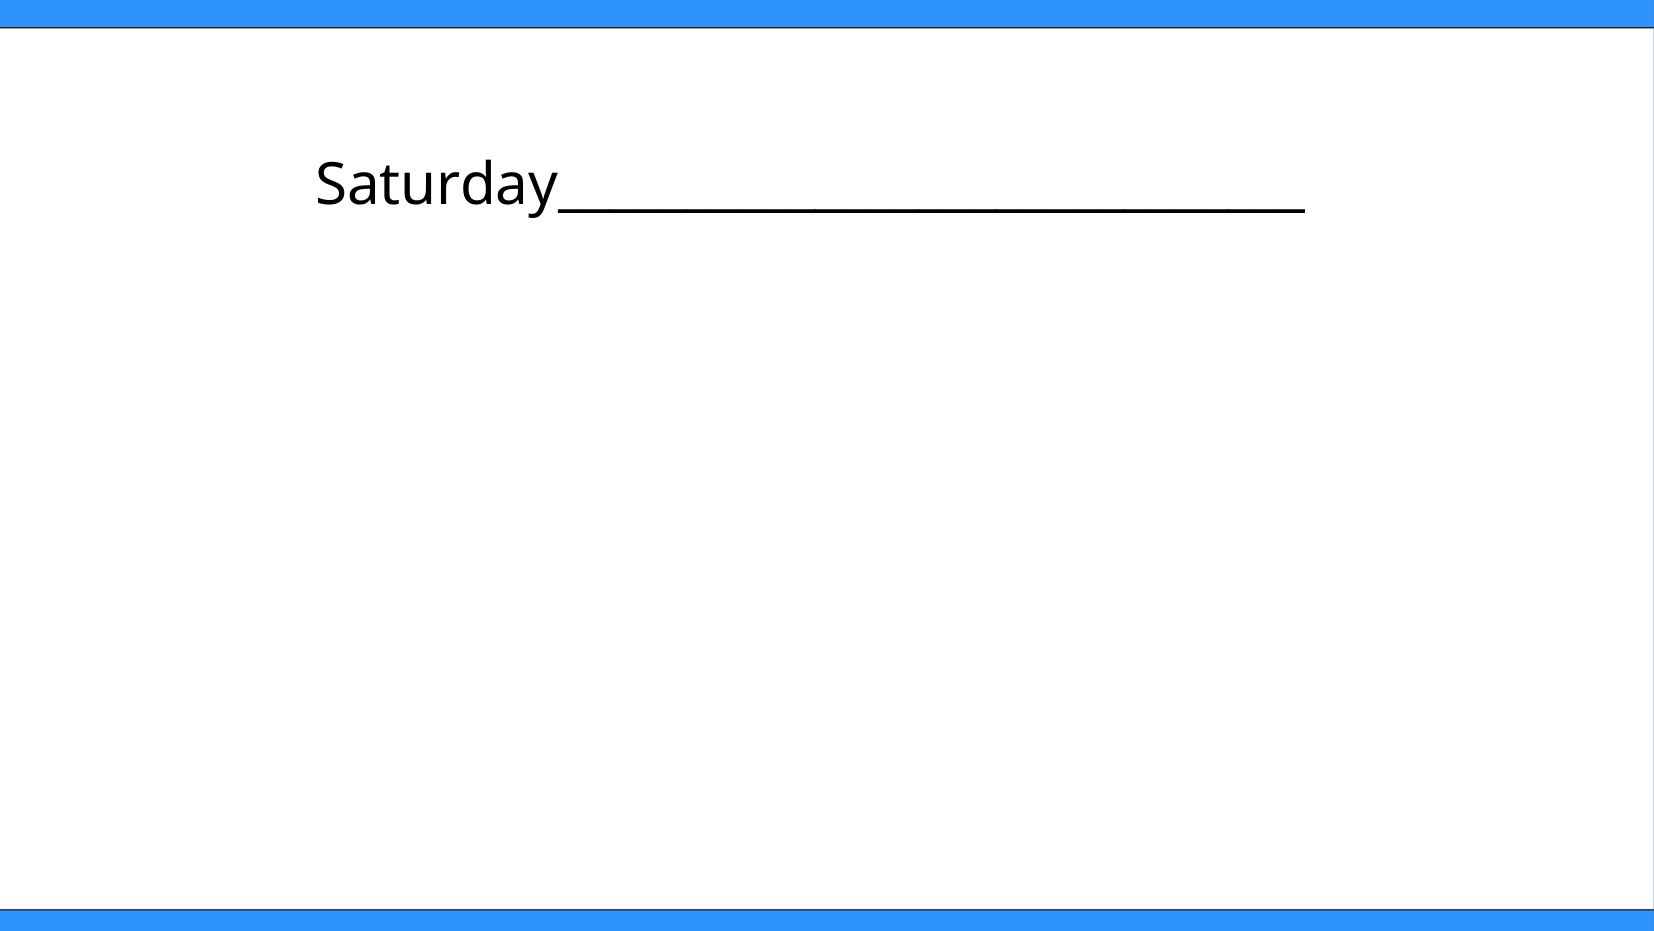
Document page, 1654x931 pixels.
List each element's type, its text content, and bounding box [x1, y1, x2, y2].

text_box Saturday_____________________________ [150, 135, 1471, 228]
picture [0, 0, 1654, 931]
